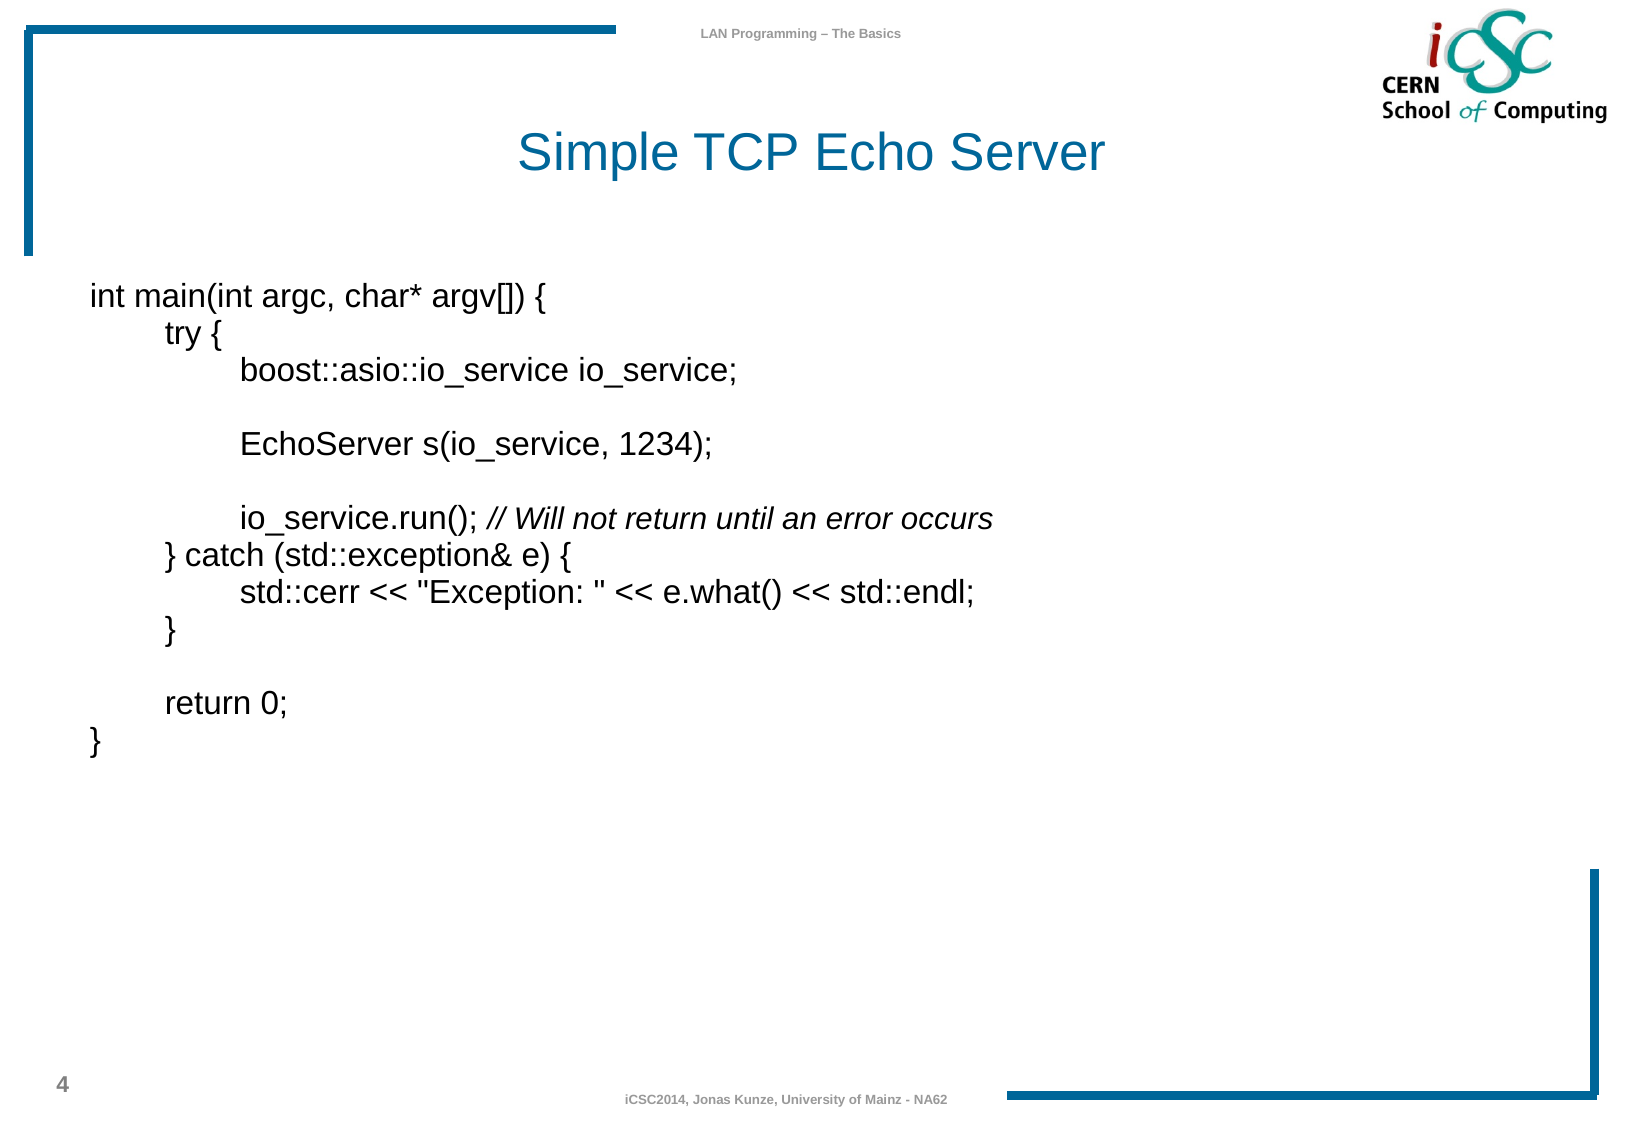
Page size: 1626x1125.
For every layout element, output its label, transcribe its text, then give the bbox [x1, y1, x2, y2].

title Simple TCP Echo Server [81, 44, 1544, 233]
text_box int main(int argc, char* argv[]) { try { boost::asio::io_service io_service; EchoServer s(io_service, 1234); io_service.run(); // Will not return until an error occurs } catch (std::exception& e) { std::cerr << "Exception: " << e.what() << std::endl; } return 0; } [75, 270, 1546, 822]
picture [1381, 8, 1608, 125]
